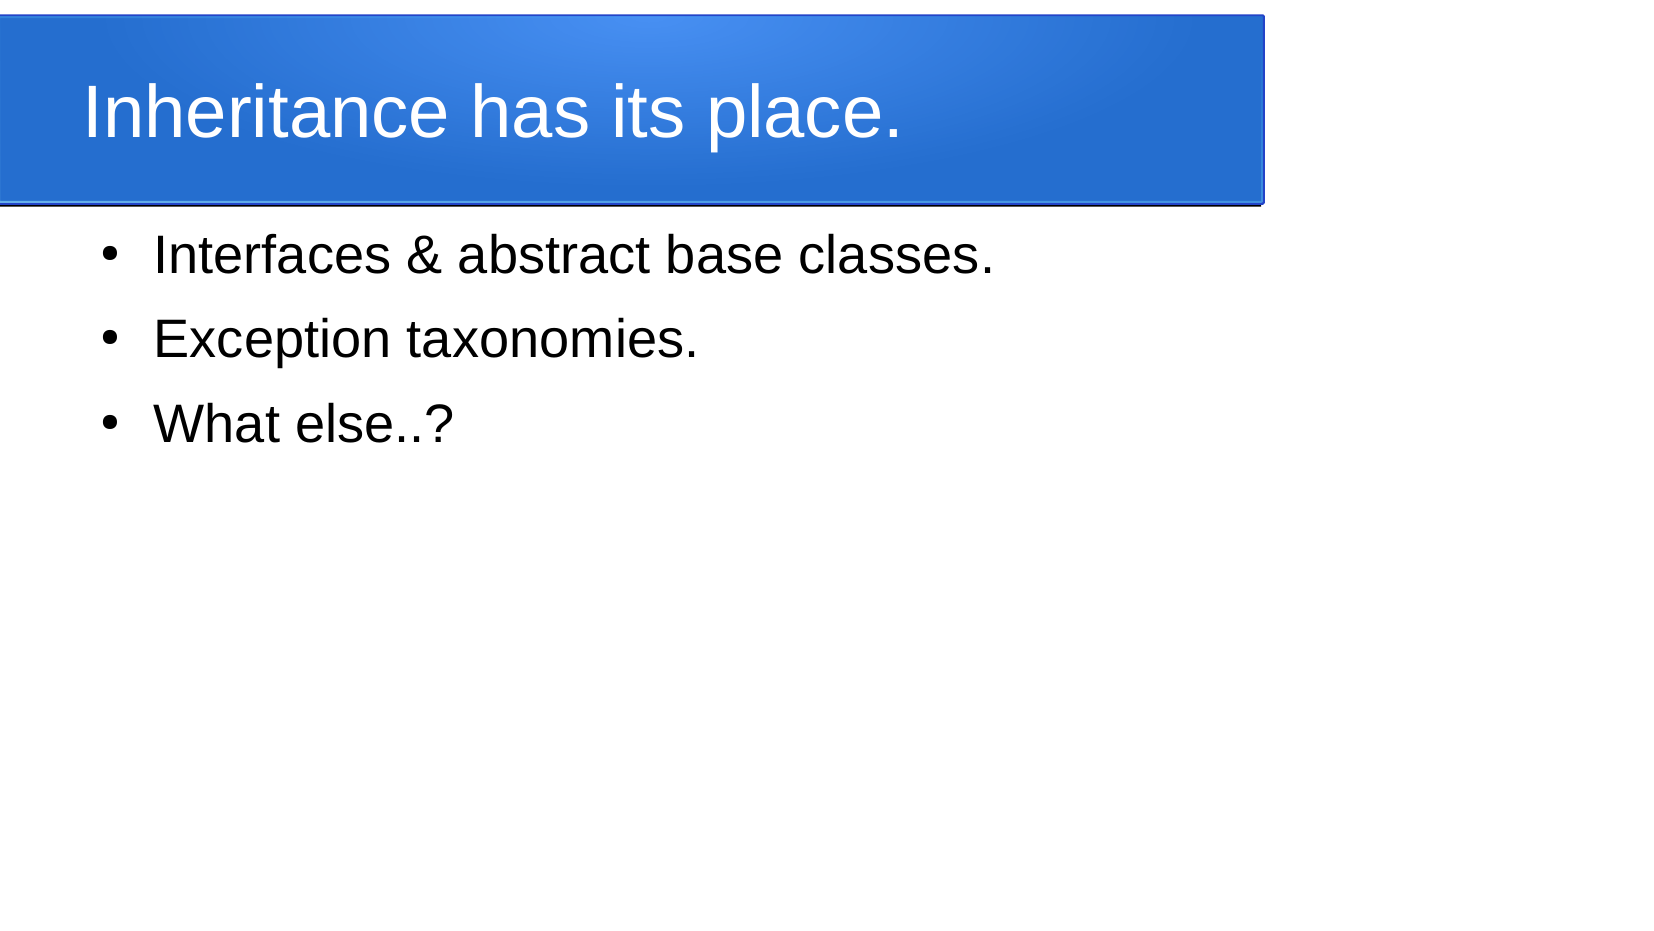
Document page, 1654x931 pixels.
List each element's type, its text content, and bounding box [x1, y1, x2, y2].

list Interfaces & abstract base classes. Exception taxonomies. What else..? [82, 224, 1571, 764]
title Inheritance has its place. [82, 35, 1235, 189]
